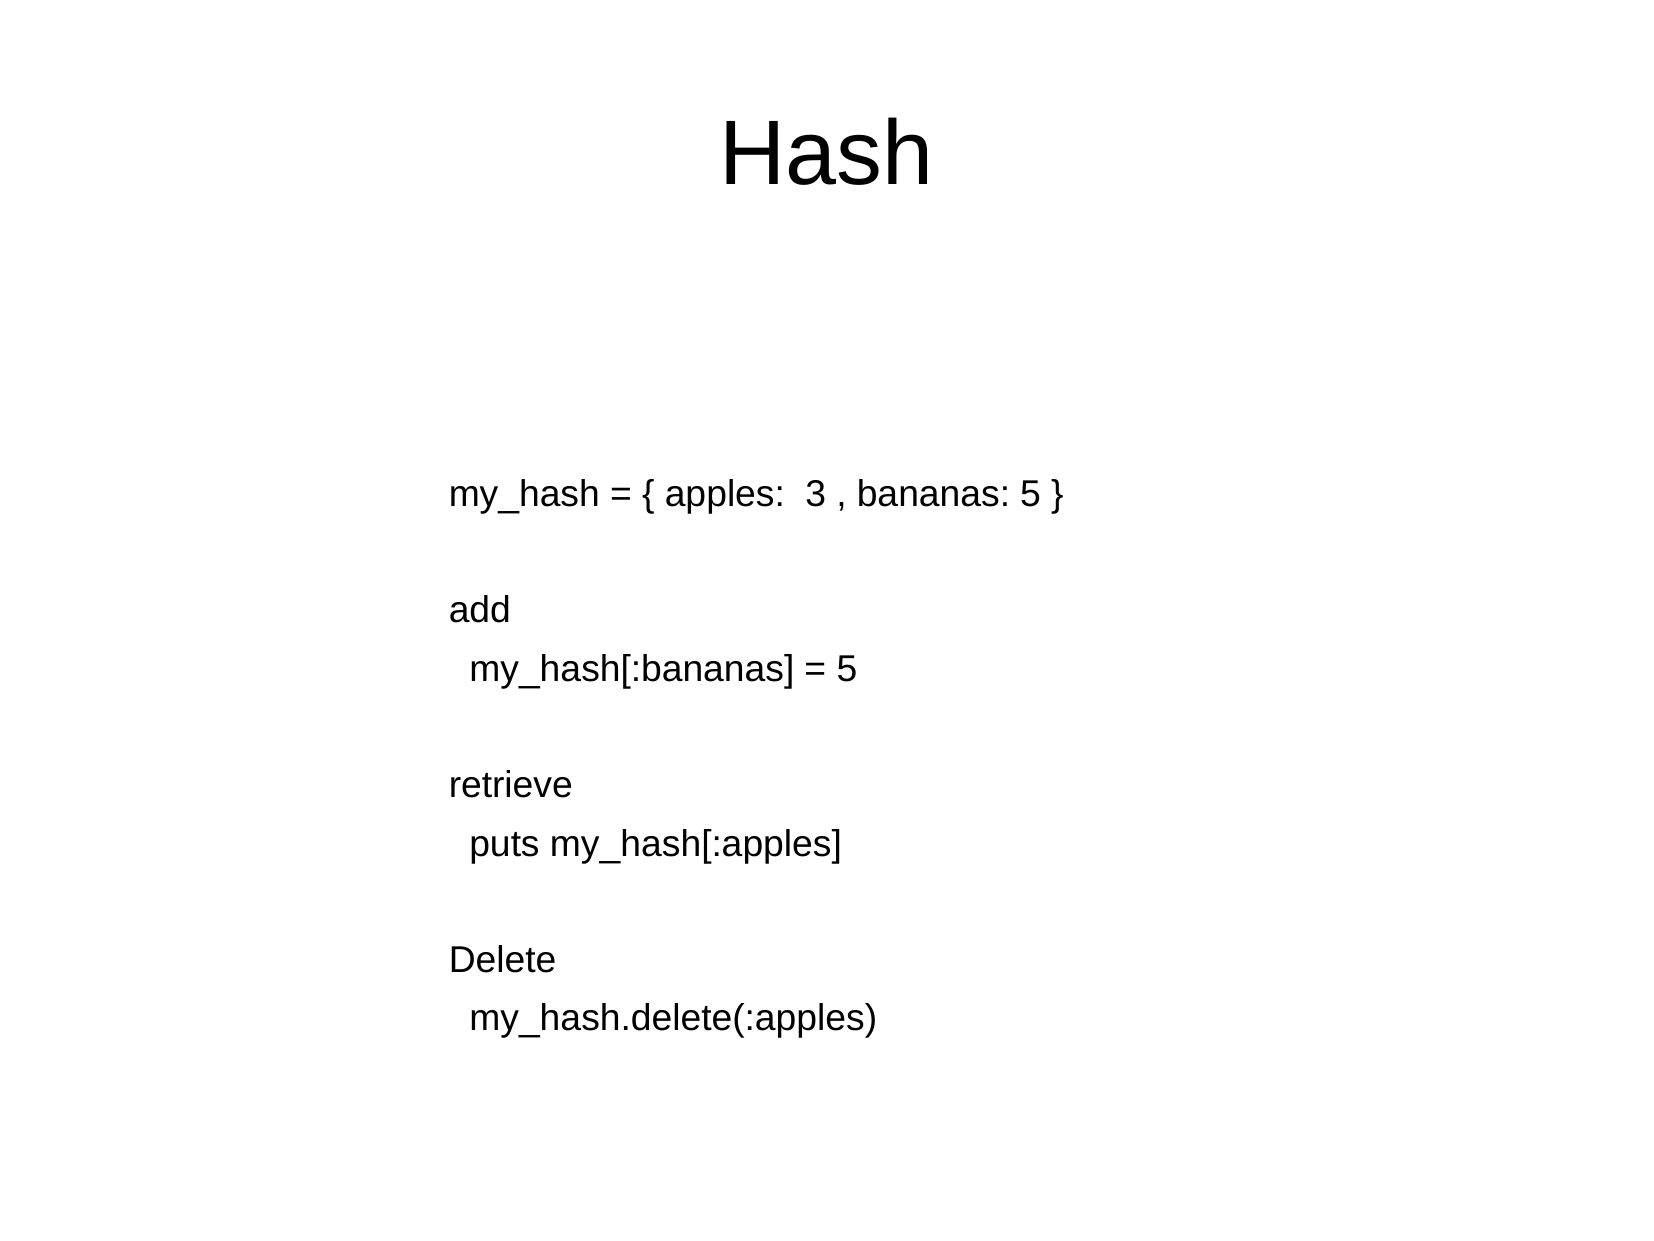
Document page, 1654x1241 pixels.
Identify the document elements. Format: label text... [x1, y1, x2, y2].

title Hash [82, 49, 1571, 257]
list my_hash = { apples: 3 , bananas: 5 } add my_hash[:bananas] = 5 retrieve puts my_hash[:apples] Delete my_hash.delete(:apples) [448, 472, 1418, 1040]
